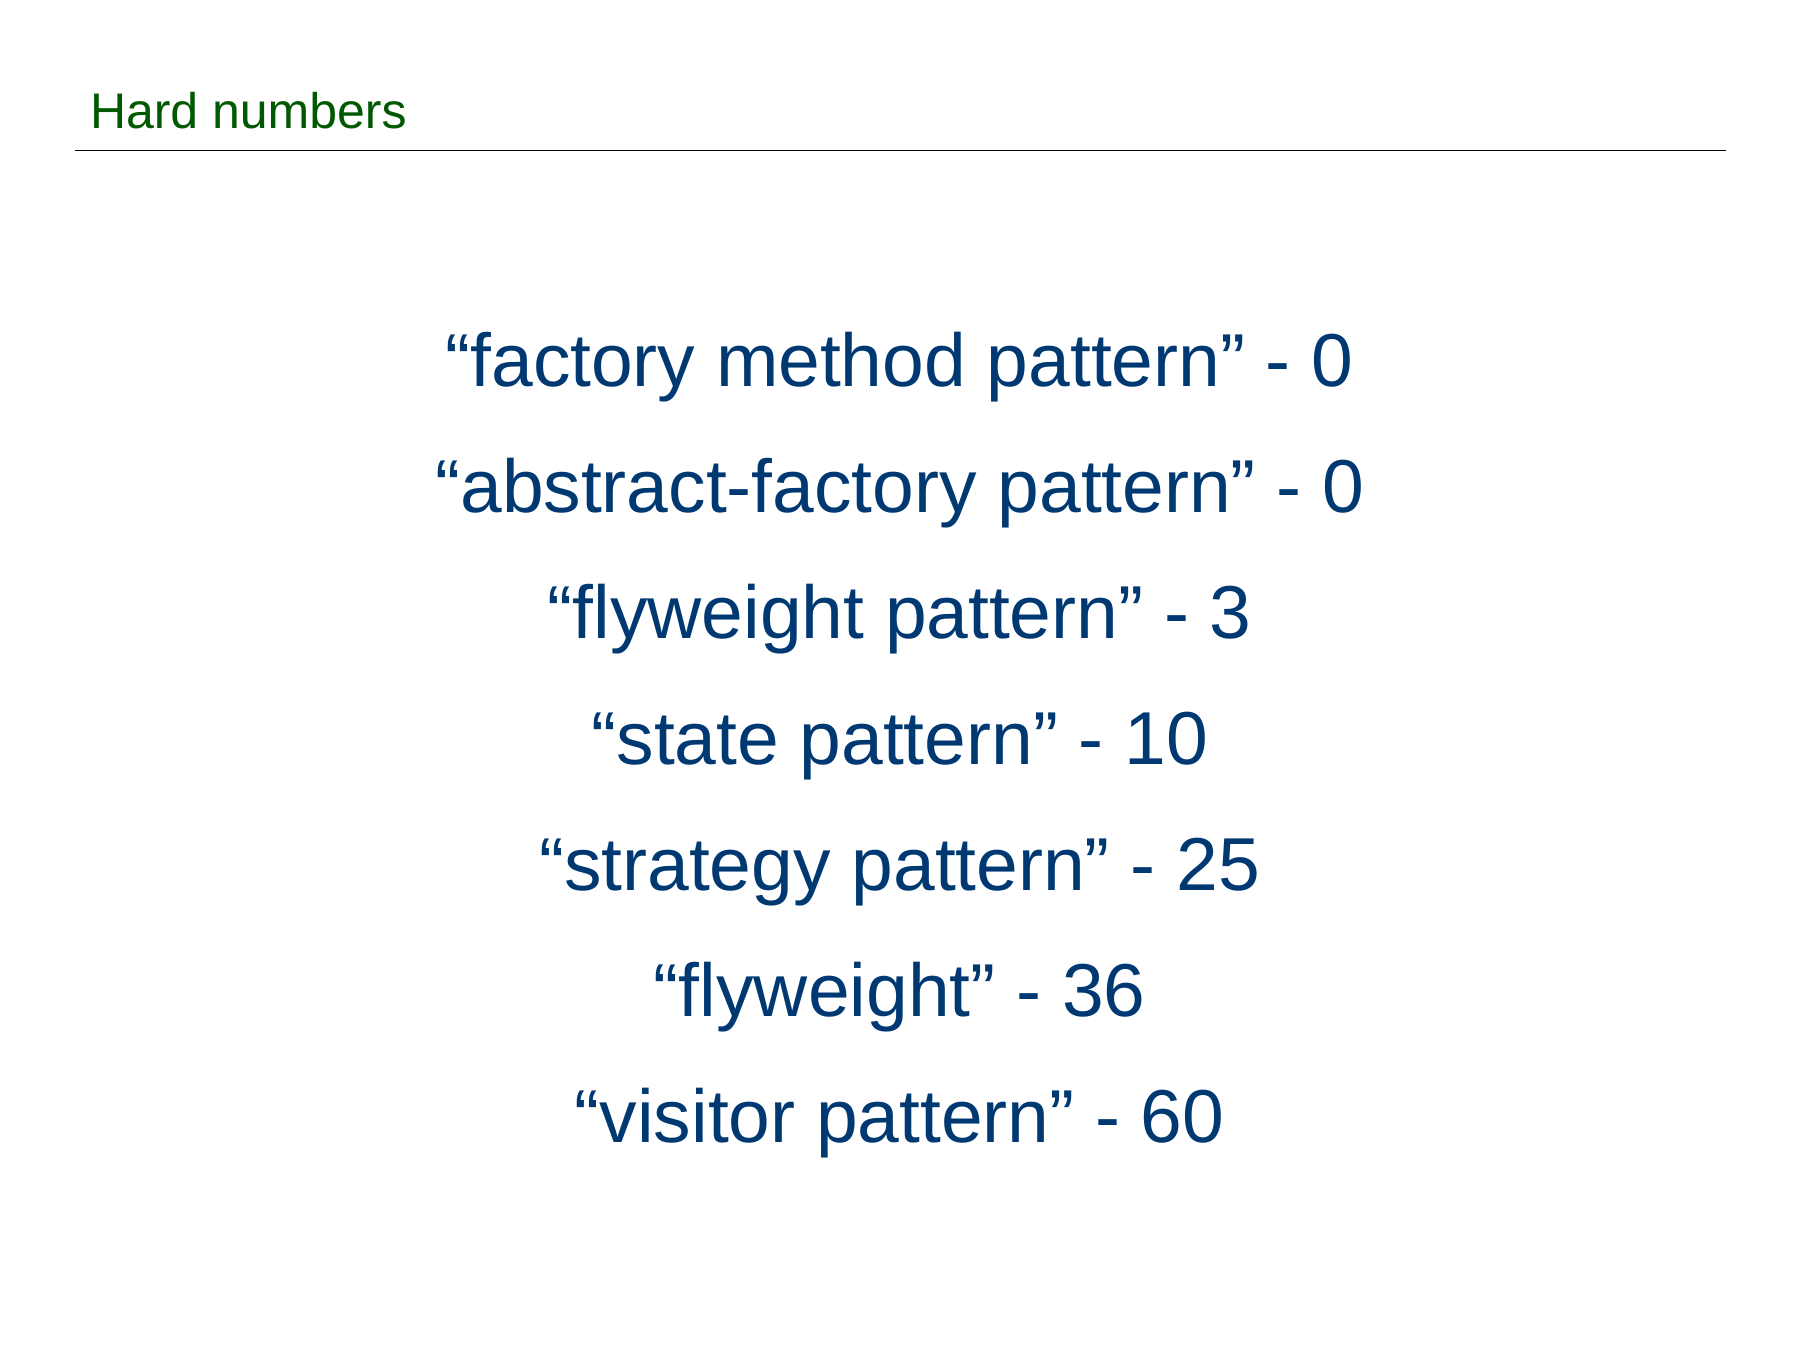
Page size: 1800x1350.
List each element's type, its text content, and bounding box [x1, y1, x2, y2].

title Hard numbers [90, 38, 1710, 147]
text_box “factory method pattern” - 0 “abstract-factory pattern” - 0 “flyweight pattern” - 3 “state pattern” - 10 “strategy pattern” - 25 “flyweight” - 36 “visitor pattern” - 60 [0, 269, 1800, 1350]
